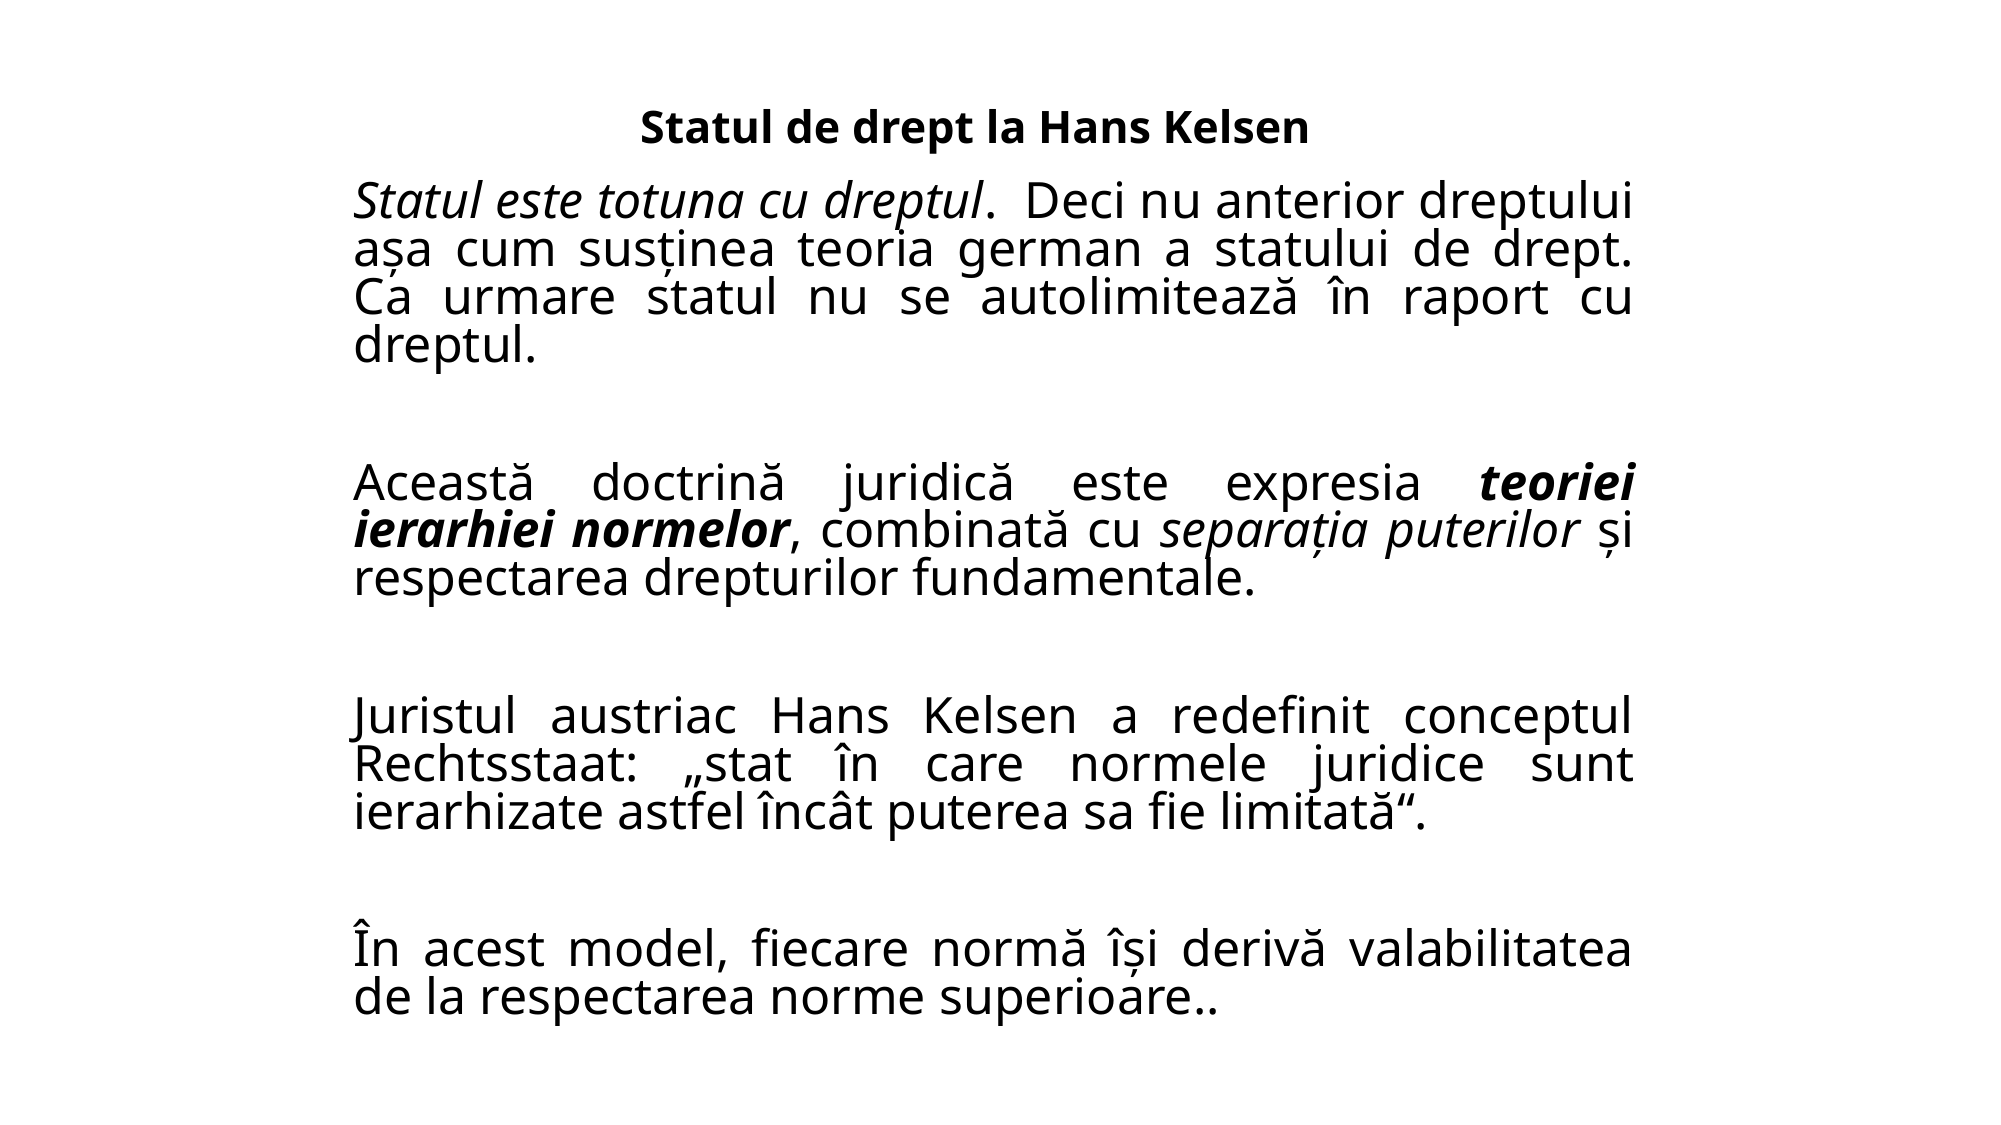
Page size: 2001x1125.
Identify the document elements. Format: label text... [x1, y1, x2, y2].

title Statul de drept la Hans Kelsen [338, 30, 1614, 161]
subtitle Statul este totuna cu dreptul. Deci nu anterior dreptului așa cum susținea teoria german a statului de drept. Ca urmare statul nu se autolimitează în raport cu dreptul. Această doctrină juridică este expresia teoriei ierarhiei normelor, combinată cu separația puterilor și respectarea drepturilor fundamentale. Juristul austriac Hans Kelsen a redefinit conceptul Rechtsstaat: „stat în care normele juridice sunt ierarhizate astfel încât puterea sa fie limitată“. În acest model, fiecare normă își derivă valabilitatea de la respectarea norme superioare.. [338, 172, 1650, 1059]
